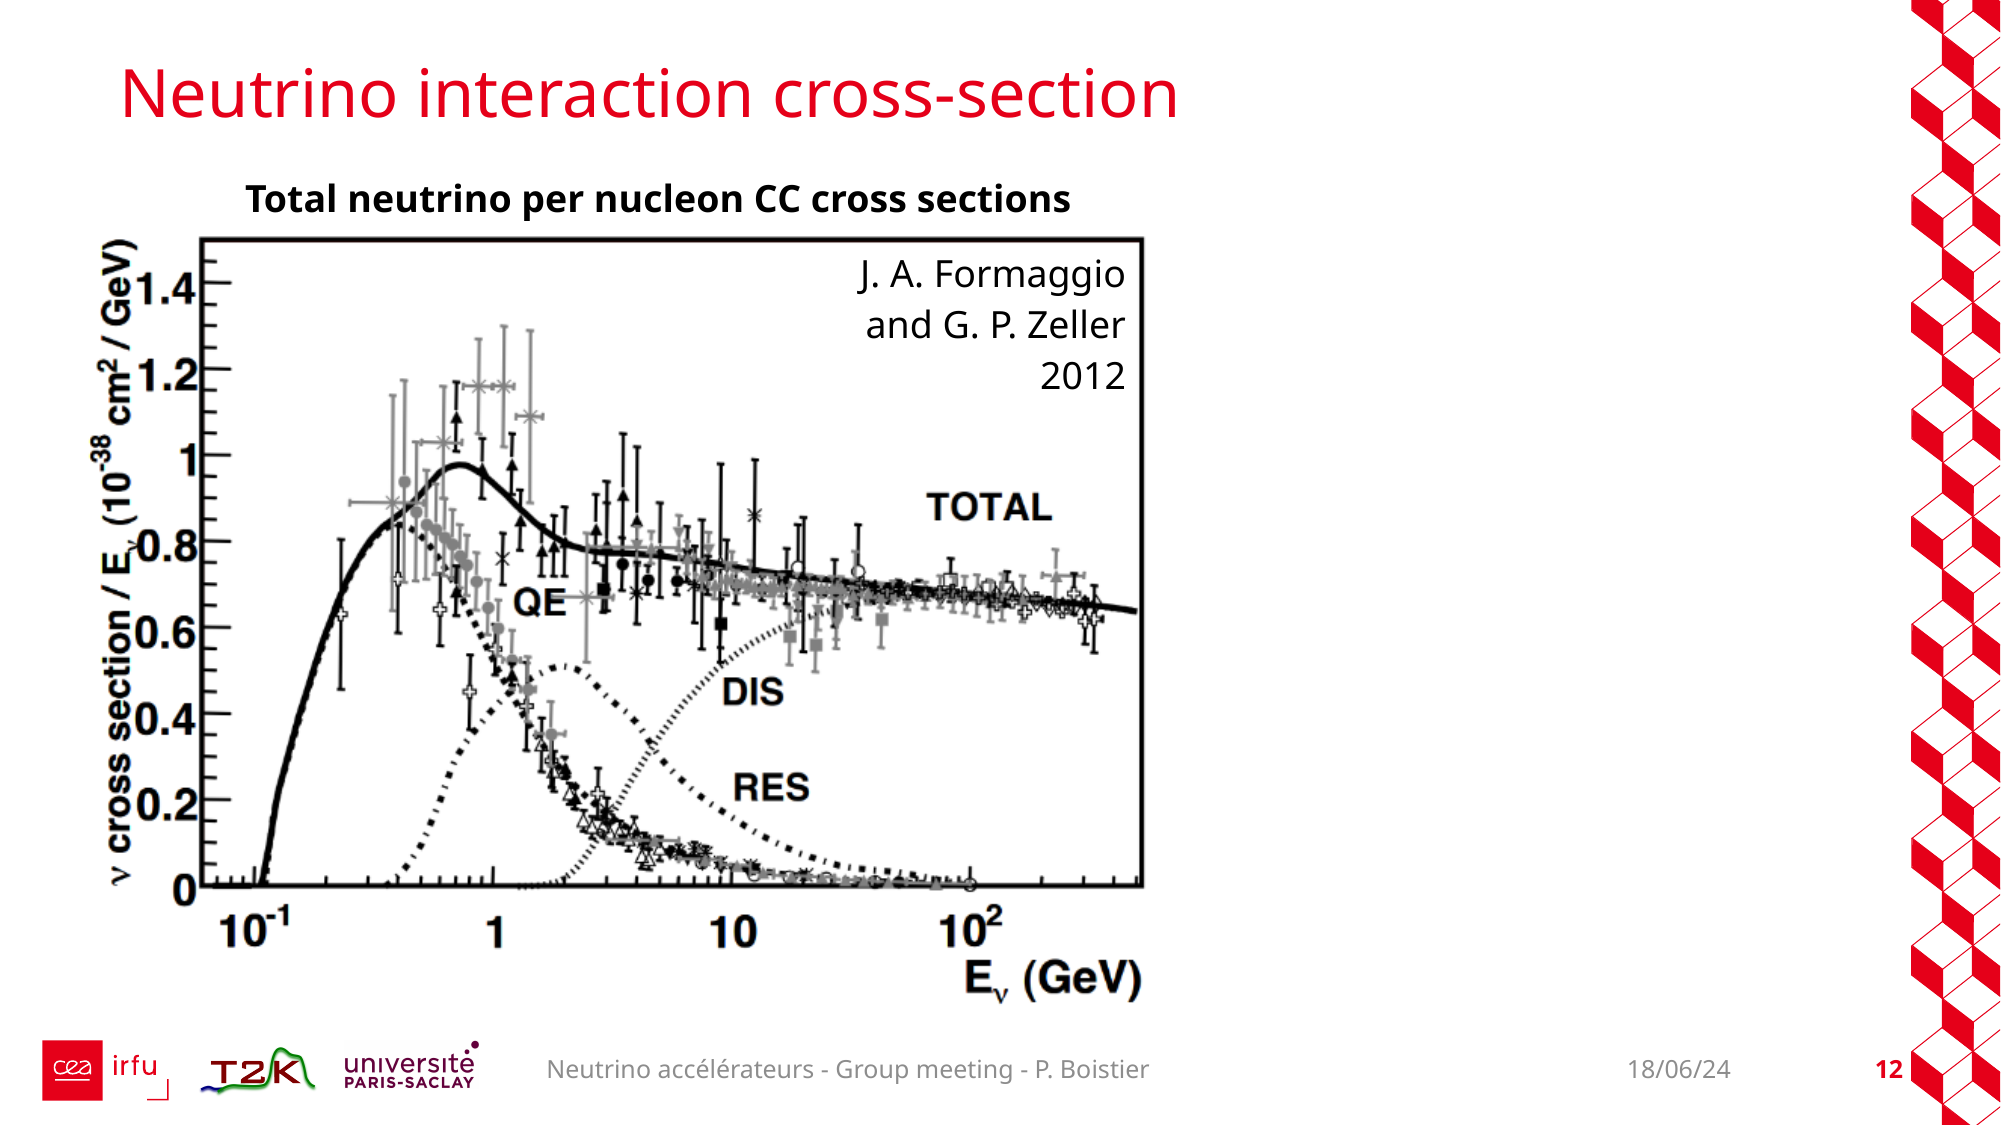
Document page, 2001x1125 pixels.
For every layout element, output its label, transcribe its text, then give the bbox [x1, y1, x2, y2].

picture [80, 220, 1172, 1010]
picture [344, 1040, 479, 1089]
picture [196, 1040, 318, 1101]
title Neutrino interaction cross-section [119, 52, 1881, 196]
text_box J. A. Formaggio and G. P. Zeller 2012 [770, 286, 1141, 413]
text_box Total neutrino per nucleon CC cross sections [230, 165, 1205, 286]
